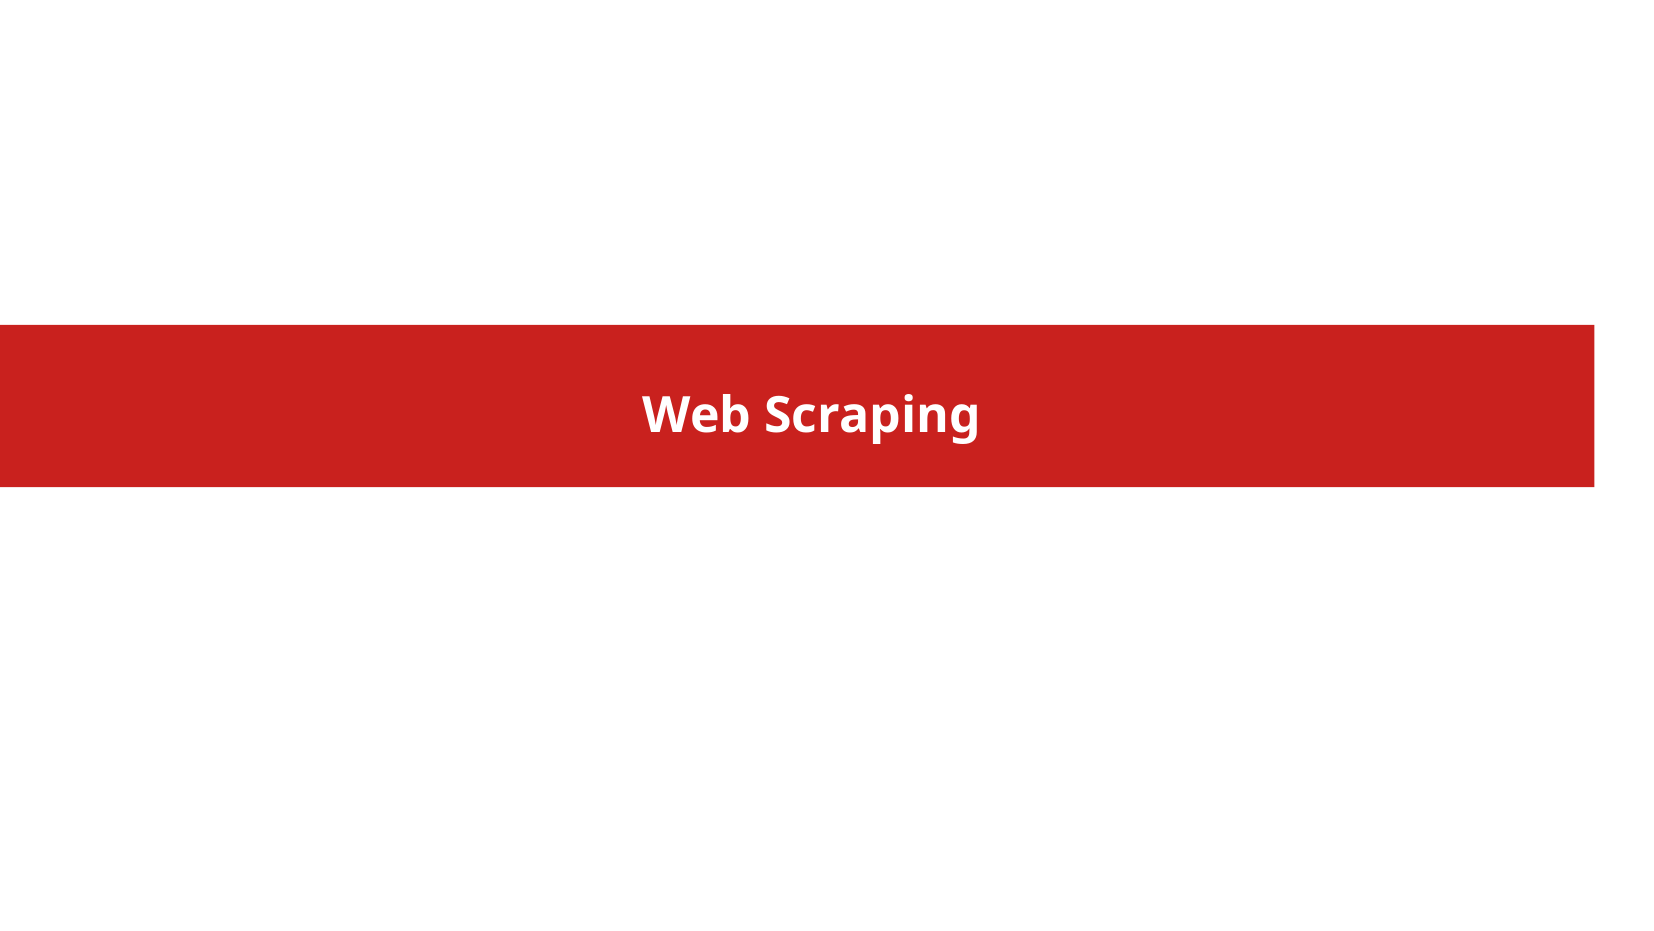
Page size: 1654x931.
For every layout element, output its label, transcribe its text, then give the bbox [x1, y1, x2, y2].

title Web Scraping [59, 354, 1565, 473]
